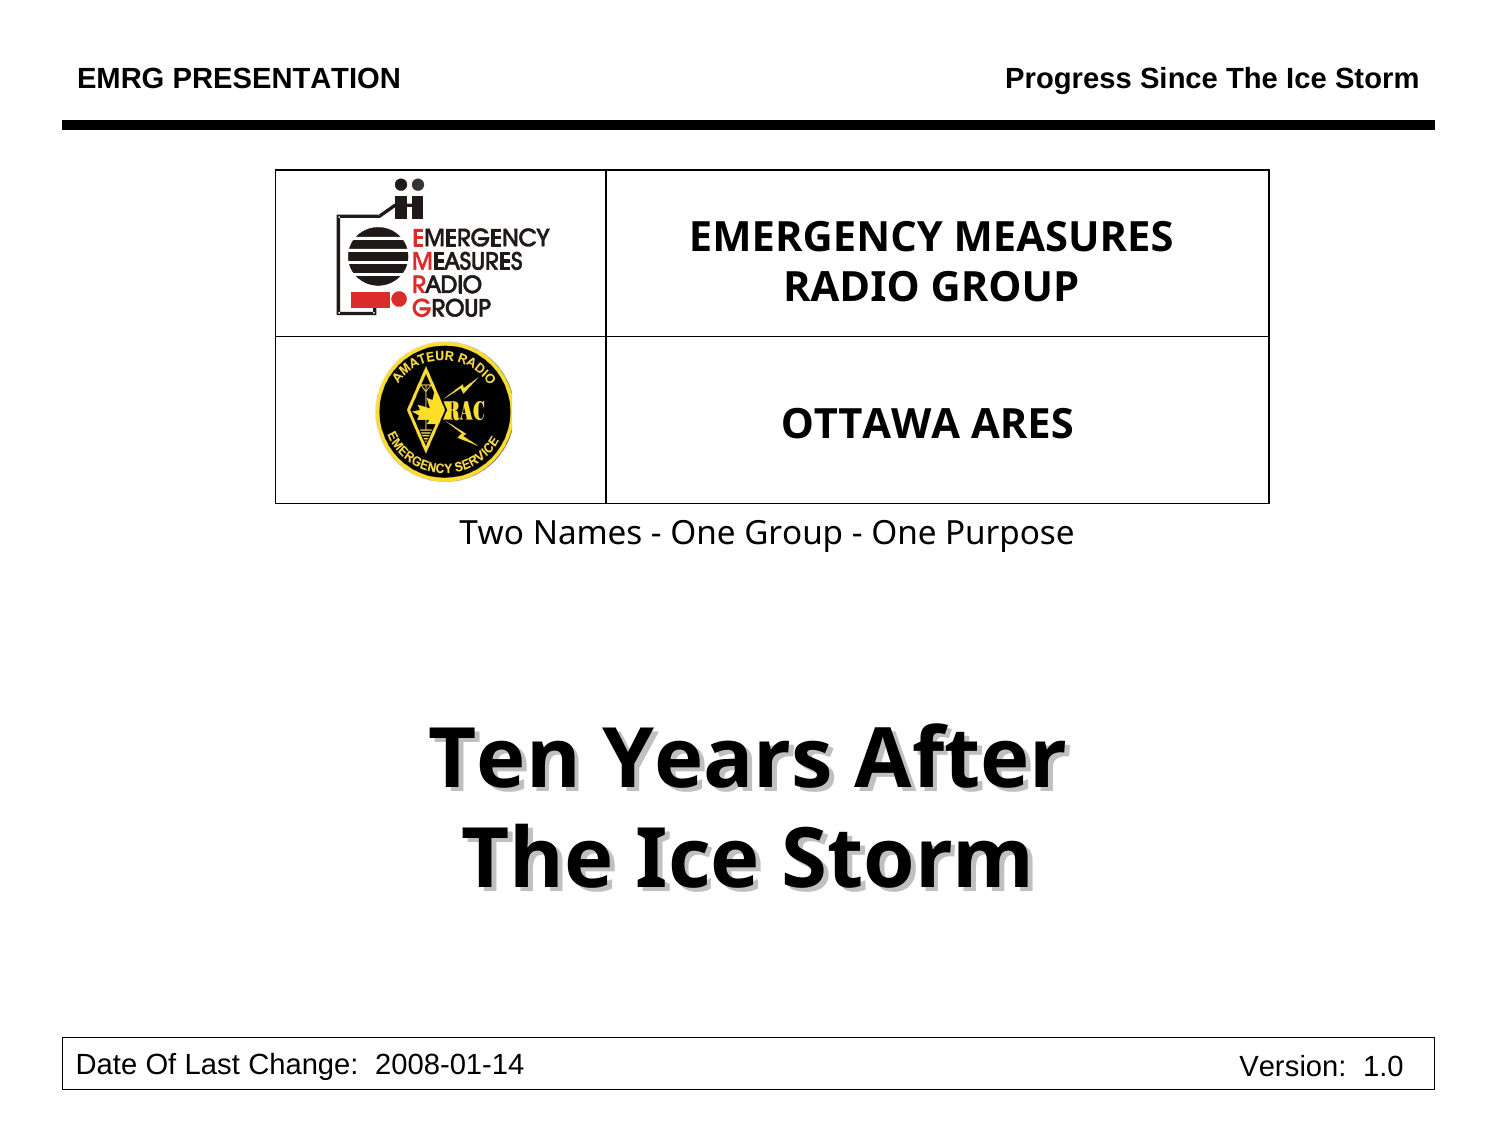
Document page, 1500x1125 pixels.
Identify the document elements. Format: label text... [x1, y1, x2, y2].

text_box Version: 1.0 [1224, 1039, 1420, 1090]
text_box Date Of Last Change: 2008-01-14 [60, 1037, 541, 1089]
text_box Progress Since The Ice Storm [912, 51, 1435, 103]
text_box Two Names - One Group - One Purpose [444, 503, 1091, 559]
text_box Ten Years After The Ice Storm [62, 696, 1435, 912]
text_box EMRG PRESENTATION [62, 51, 431, 103]
picture [336, 178, 550, 317]
text_box OTTAWA ARES [766, 388, 1089, 455]
chart [375, 341, 513, 482]
text_box EMERGENCY MEASURES RADIO GROUP [637, 201, 1226, 318]
